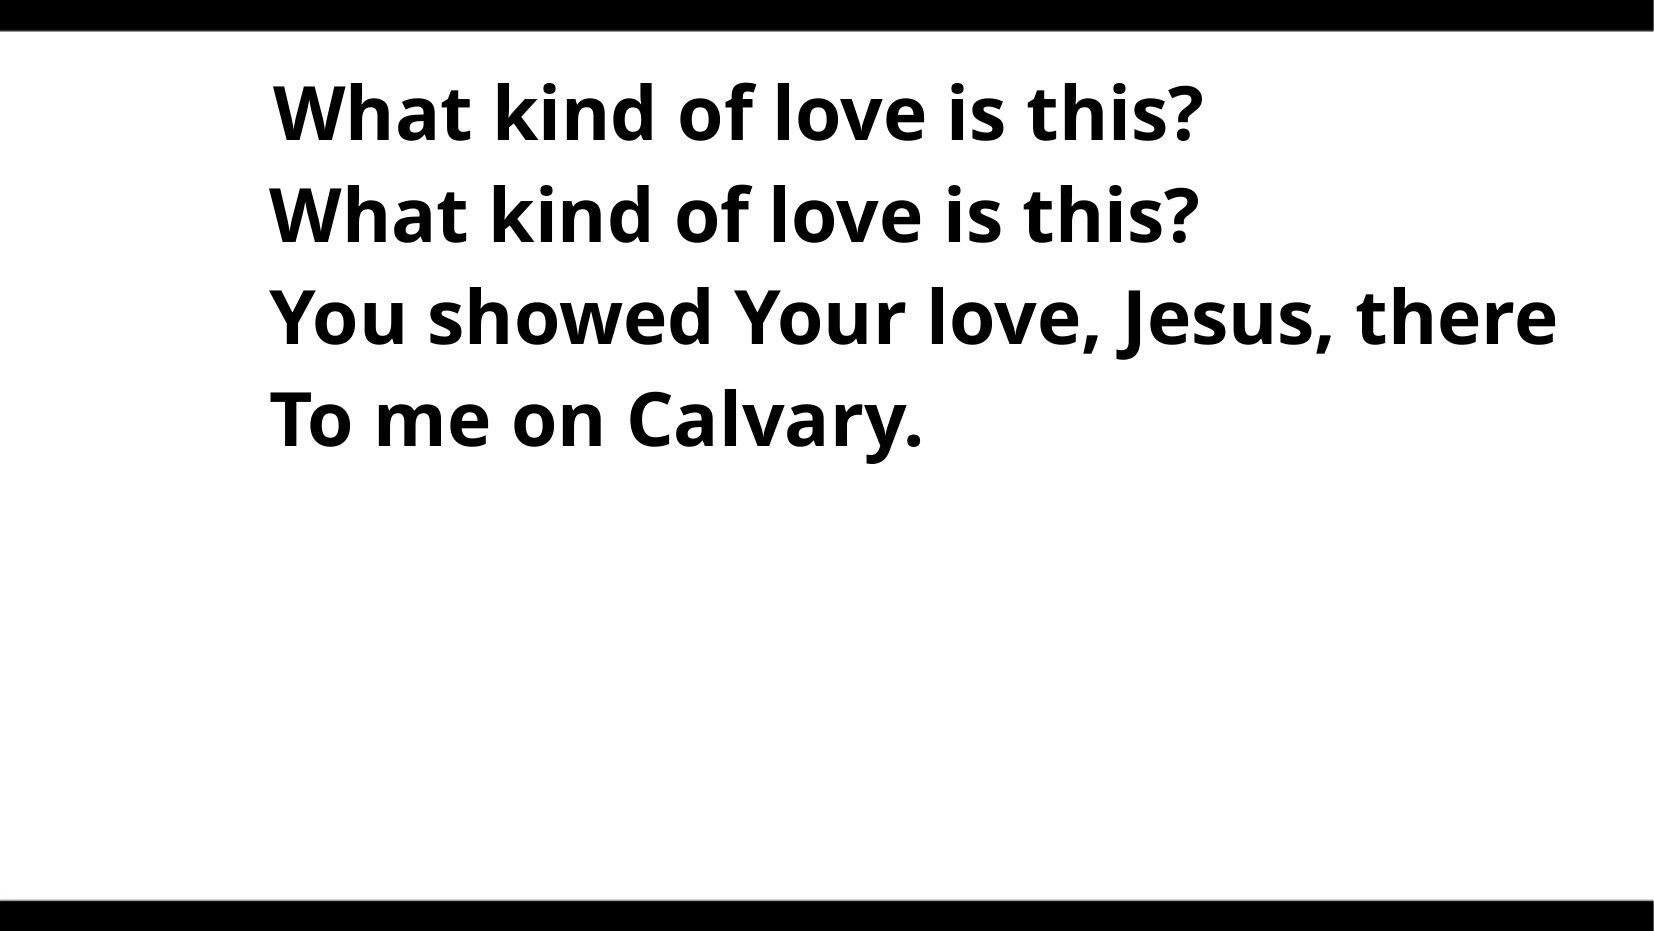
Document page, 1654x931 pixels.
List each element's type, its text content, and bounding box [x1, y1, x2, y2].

picture [0, 0, 1654, 931]
text_box What kind of love is this? What kind of love is this? You showed Your love, Jesus, there To me on Calvary. [60, 52, 1576, 511]
